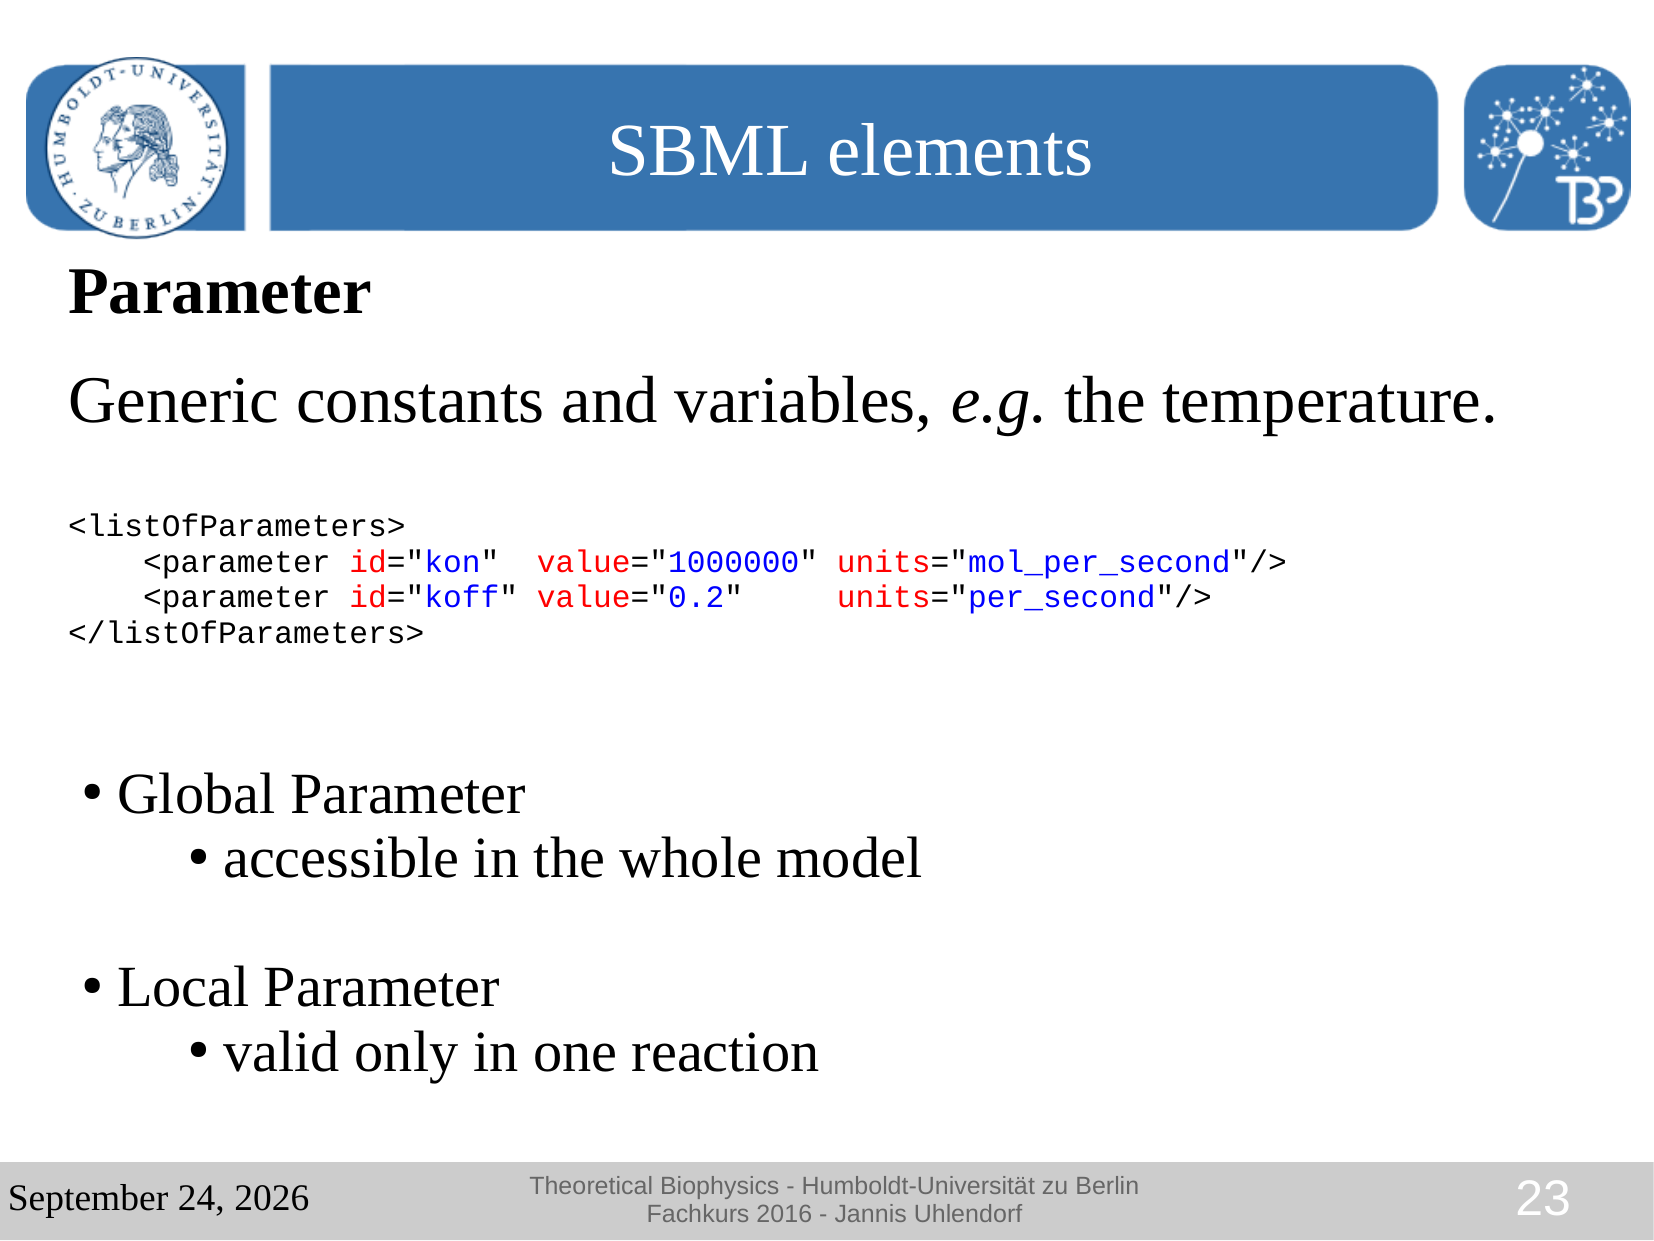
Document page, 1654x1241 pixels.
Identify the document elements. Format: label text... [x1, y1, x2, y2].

picture [26, 57, 1631, 248]
subtitle Parameter Generic constants and variables, e.g. the temperature. <listOfParameters> <parameter id="kon" value="1000000" units="mol_per_second"/> <parameter id="koff" value="0.2" units="per_second"/> </listOfParameters> [68, 86, 1557, 689]
text_box Global Parameter accessible in the whole model Local Parameter valid only in one reaction [67, 689, 1588, 1093]
title SBML elements [266, 74, 1434, 86]
